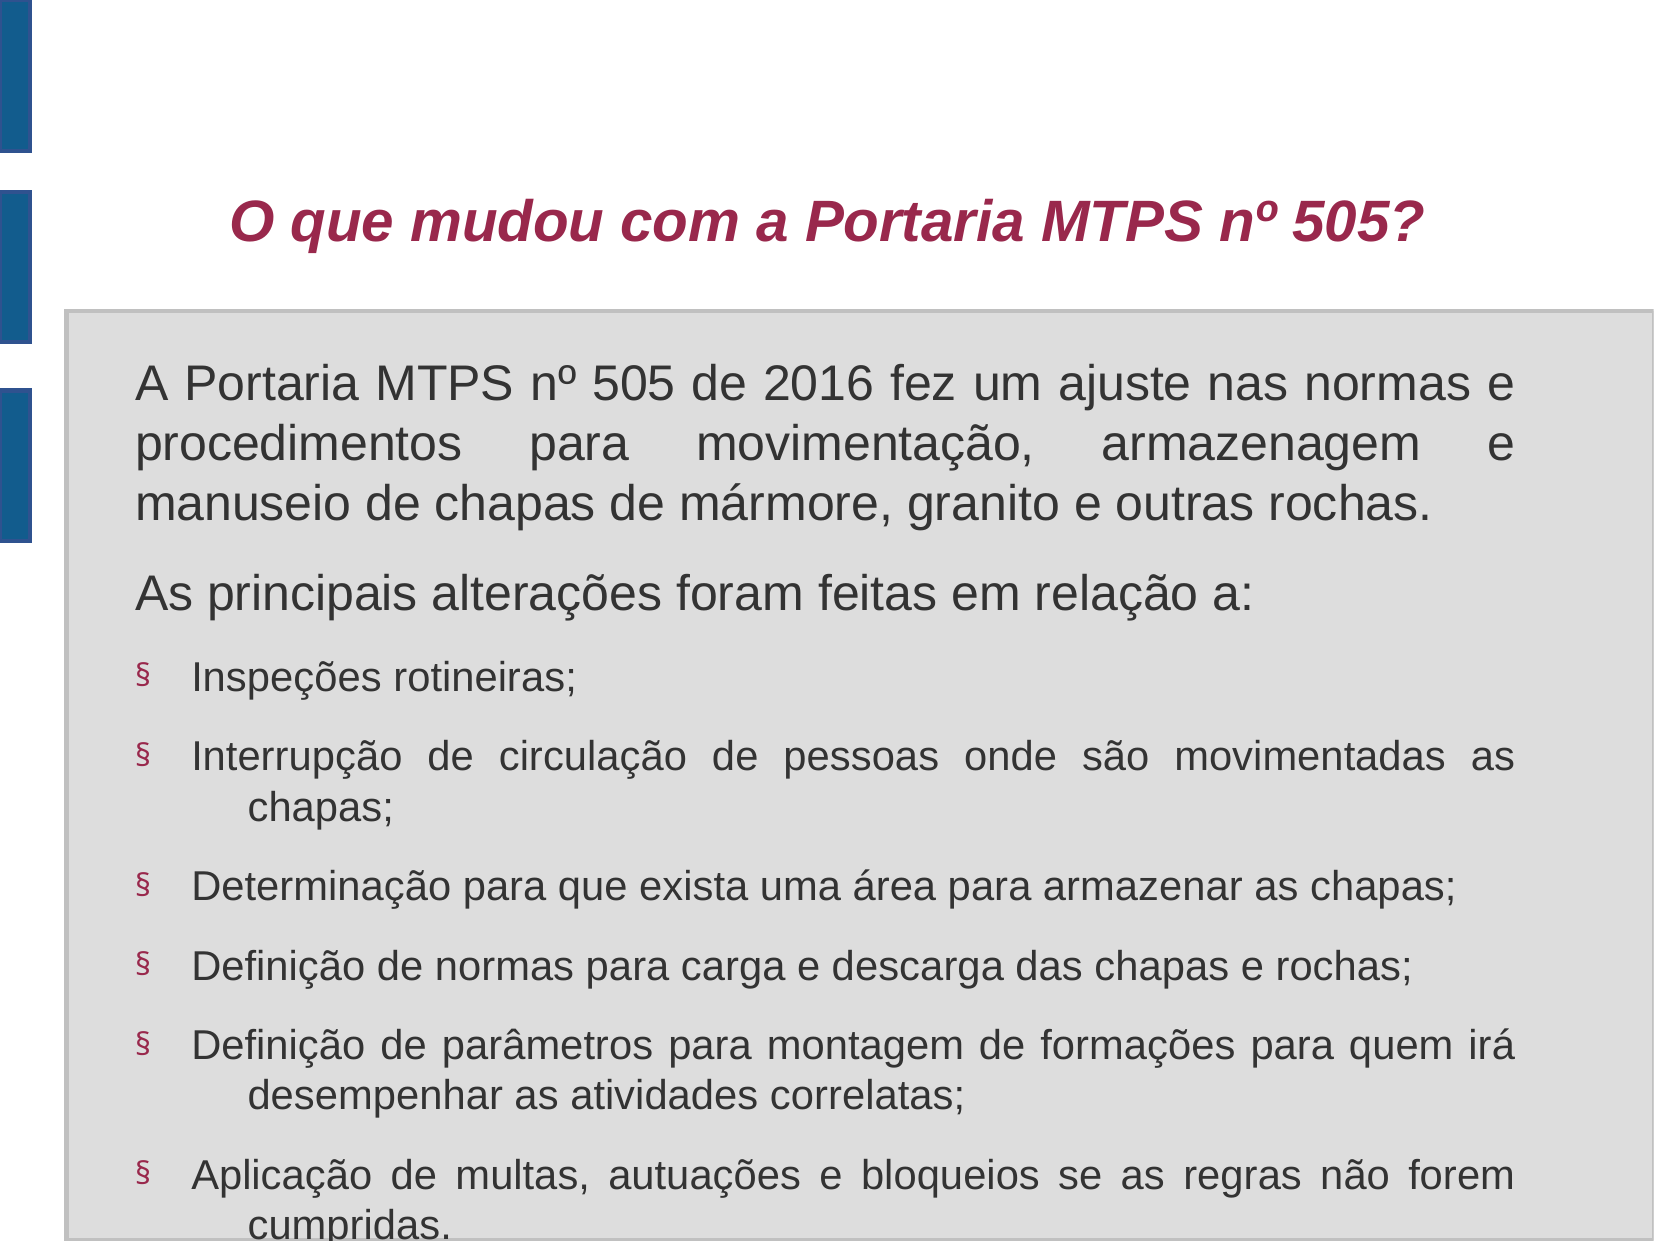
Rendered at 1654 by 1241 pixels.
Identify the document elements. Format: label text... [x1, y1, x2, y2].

title O que mudou com a Portaria MTPS nº 505? [121, 114, 1534, 322]
list A Portaria MTPS nº 505 de 2016 fez um ajuste nas normas e procedimentos para movimentação, armazenagem e manuseio de chapas de mármore, granito e outras rochas. As principais alterações foram feitas em relação a: Inspeções rotineiras; Interrupção de circulação de pessoas onde são movimentadas as chapas; Determinação para que exista uma área para armazenar as chapas; Definição de normas para carga e descarga das chapas e rochas; Definição de parâmetros para montagem de formações para quem irá desempenhar as atividades correlatas; Aplicação de multas, autuações e bloqueios se as regras não forem cumpridas. [134, 350, 1516, 1241]
